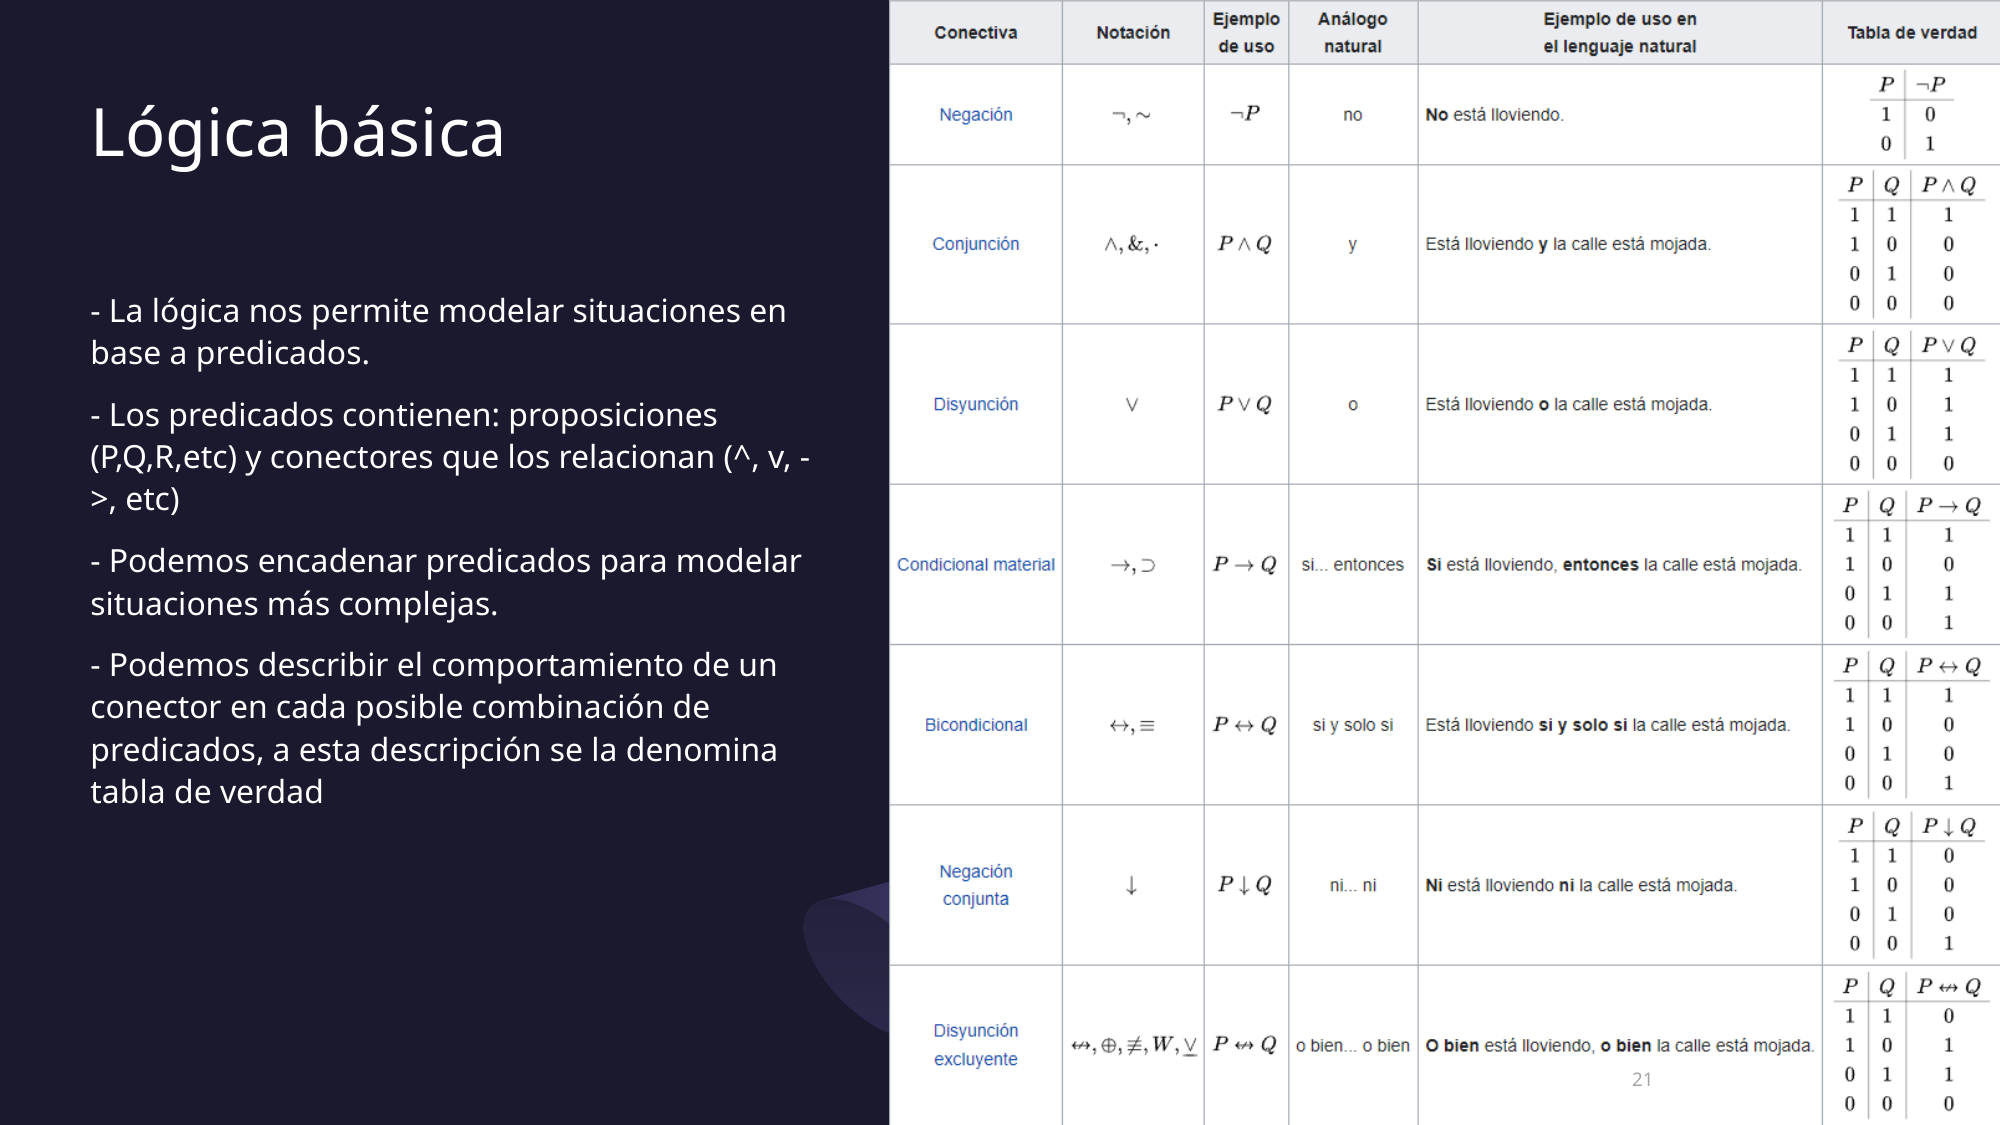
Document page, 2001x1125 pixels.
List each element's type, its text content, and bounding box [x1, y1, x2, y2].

title Lógica básica [90, 90, 889, 252]
text_box [1632, 1067, 1910, 1093]
list - La lógica nos permite modelar situaciones en base a predicados. - Los predicados contienen: proposiciones (P,Q,R,etc) y conectores que los relacionan (^, v, ->, etc) - Podemos encadenar predicados para modelar situaciones más complejas. - Podemos describir el comportamiento de un conector en cada posible combinación de predicados, a esta descripción se la denomina tabla de verdad [90, 287, 818, 816]
picture [889, 0, 2000, 1125]
